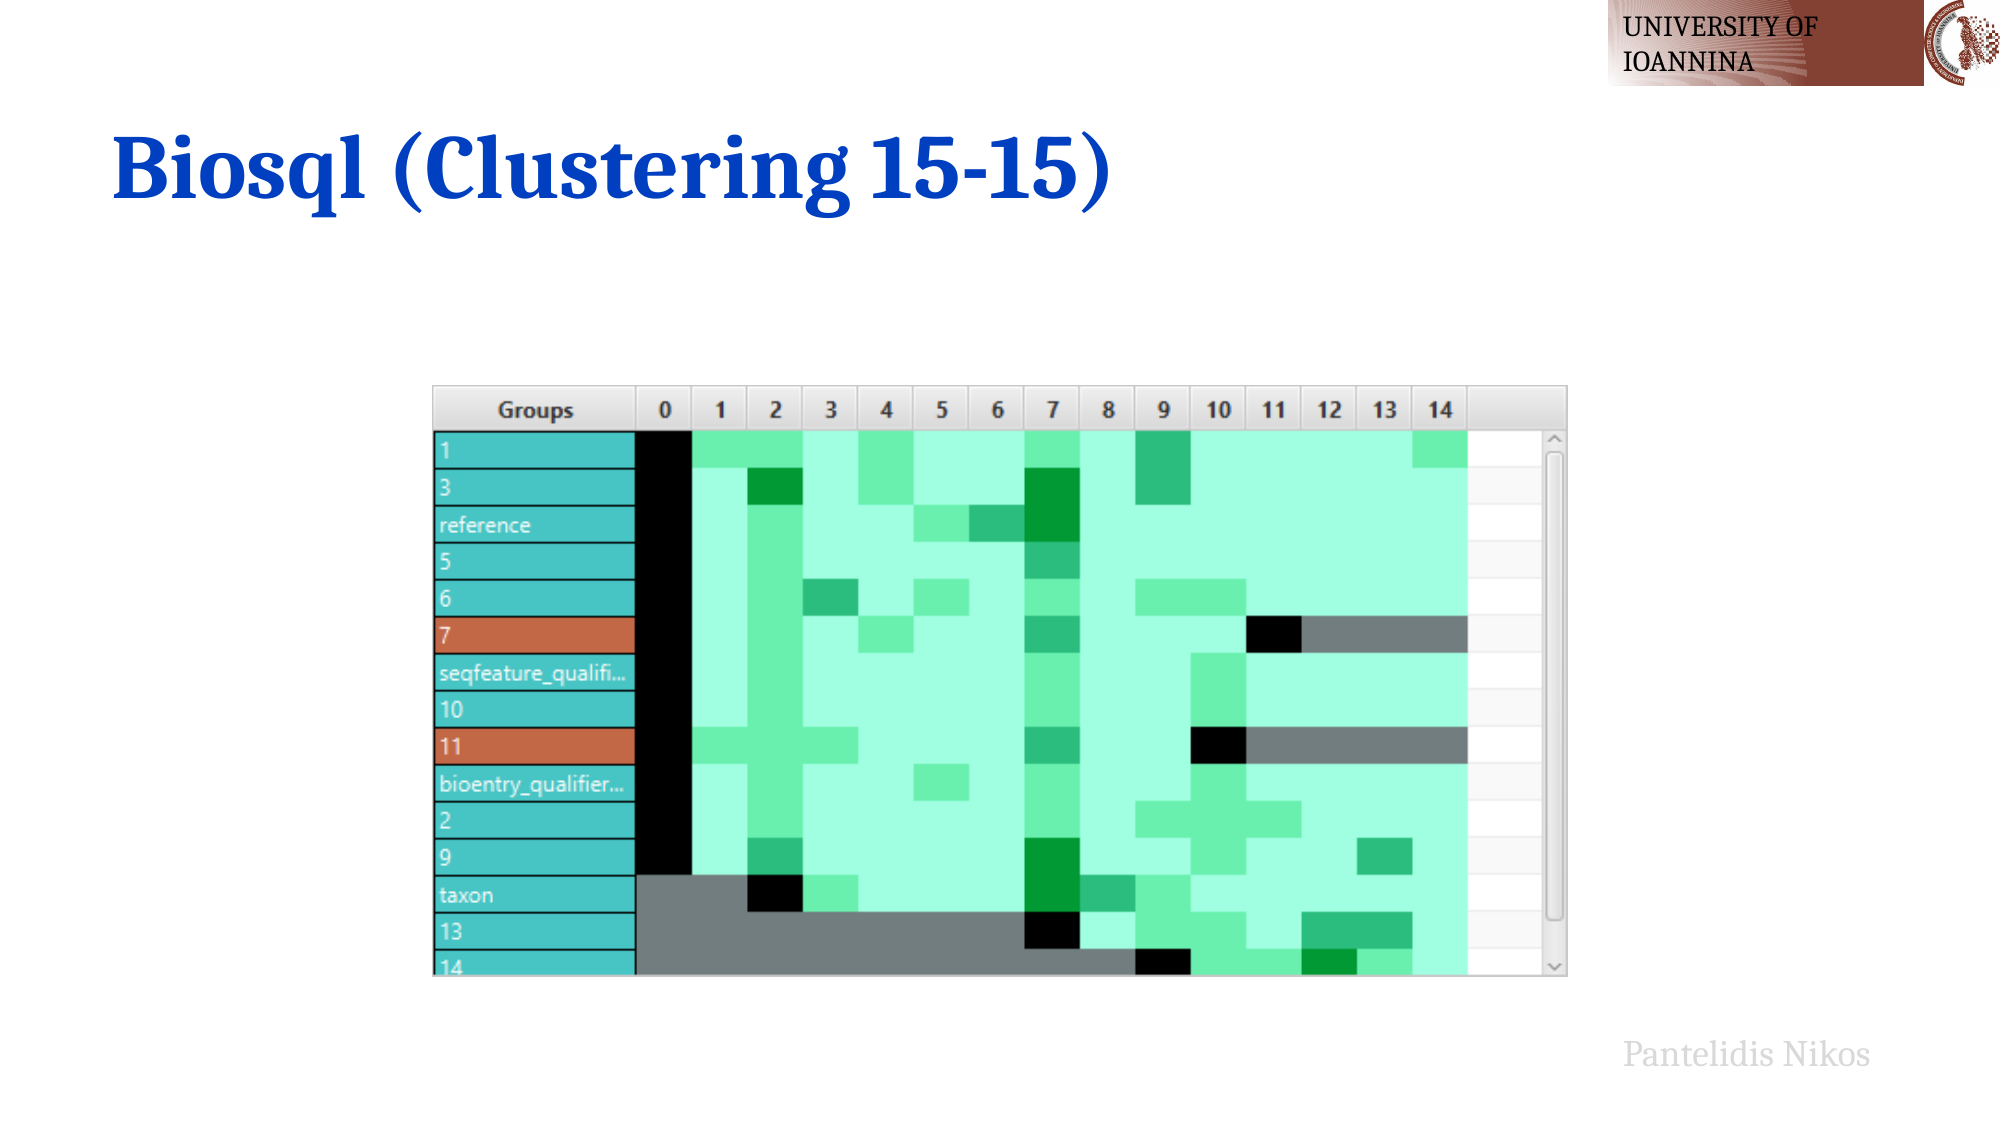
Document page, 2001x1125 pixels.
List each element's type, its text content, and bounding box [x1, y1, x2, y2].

picture [432, 385, 1568, 977]
picture [1924, 0, 2001, 86]
text_box Biosql (Clustering 15-15) [96, 112, 1428, 225]
